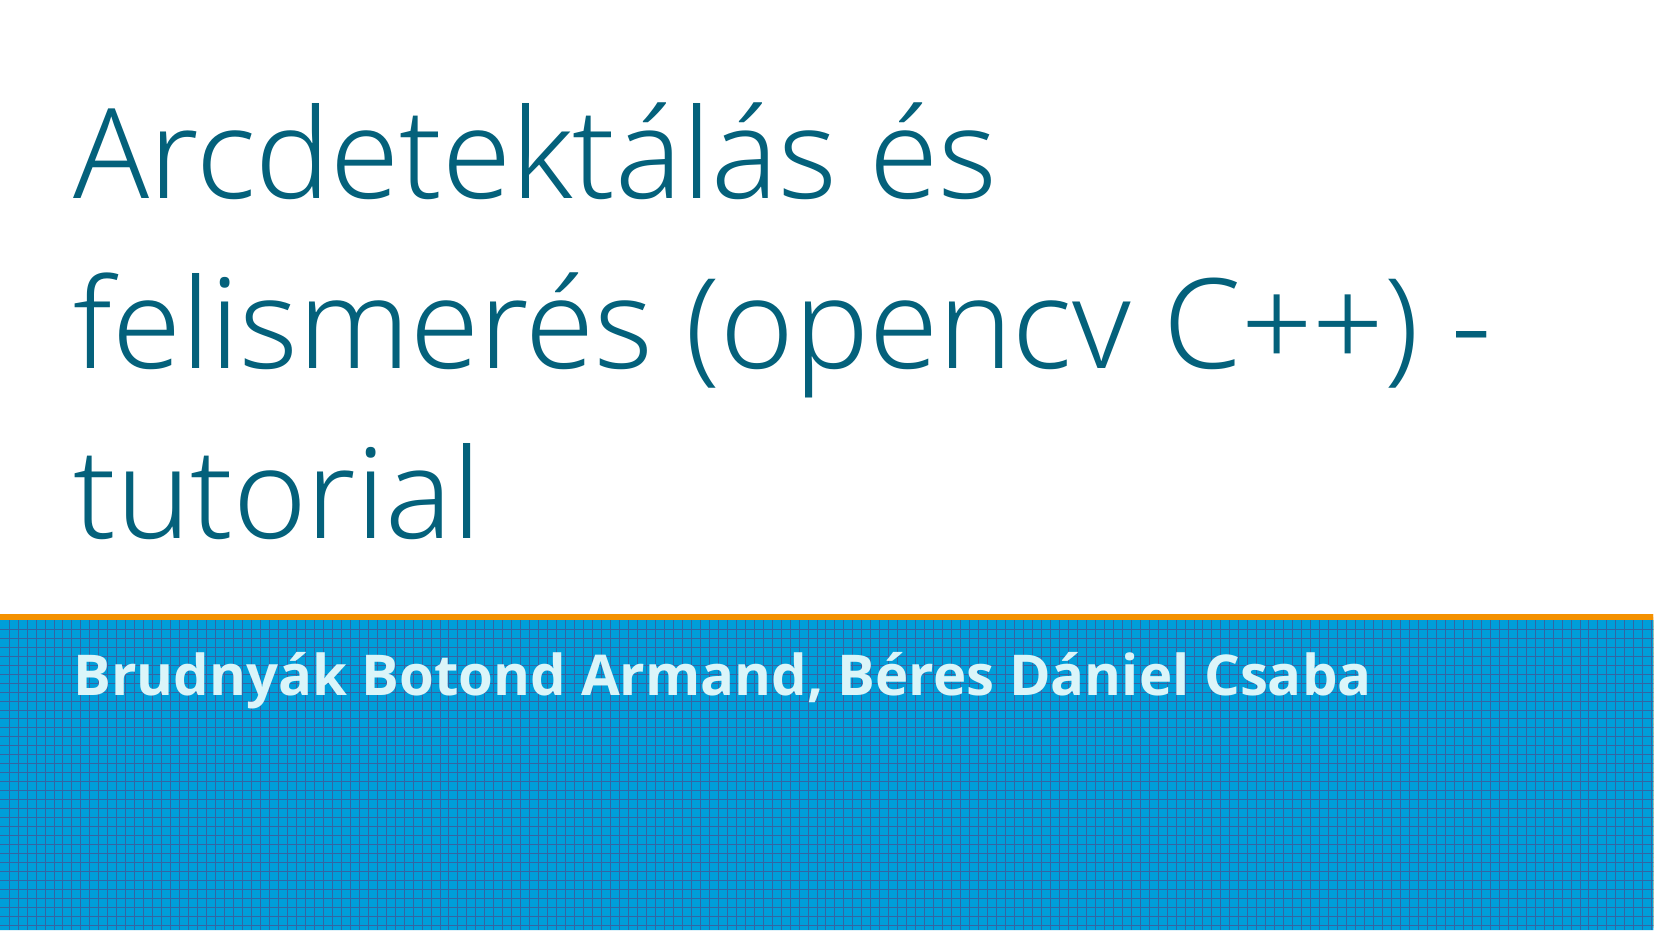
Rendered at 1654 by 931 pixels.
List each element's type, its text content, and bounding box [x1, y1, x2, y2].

subtitle Brudnyák Botond Armand, Béres Dániel Csaba [73, 634, 1551, 827]
title Arcdetektálás és felismerés (opencv C++) - tutorial [73, 44, 1551, 576]
